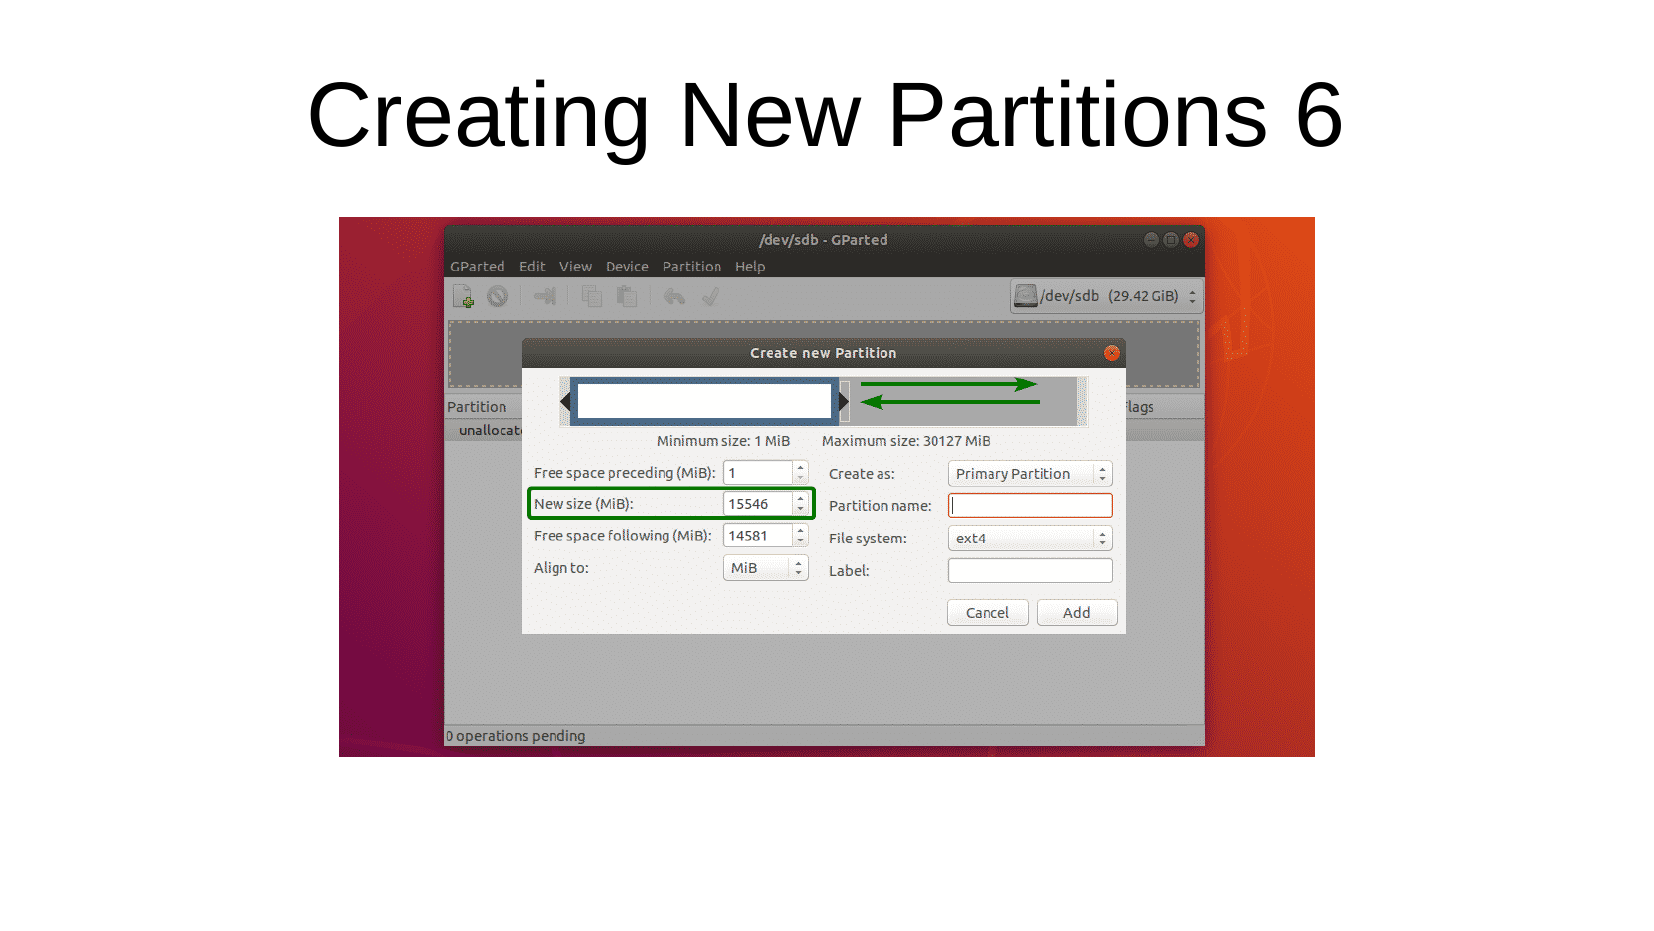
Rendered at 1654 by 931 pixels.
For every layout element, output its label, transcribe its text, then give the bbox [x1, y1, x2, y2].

title Creating New Partitions 6 [82, 37, 1571, 193]
picture [339, 217, 1315, 758]
